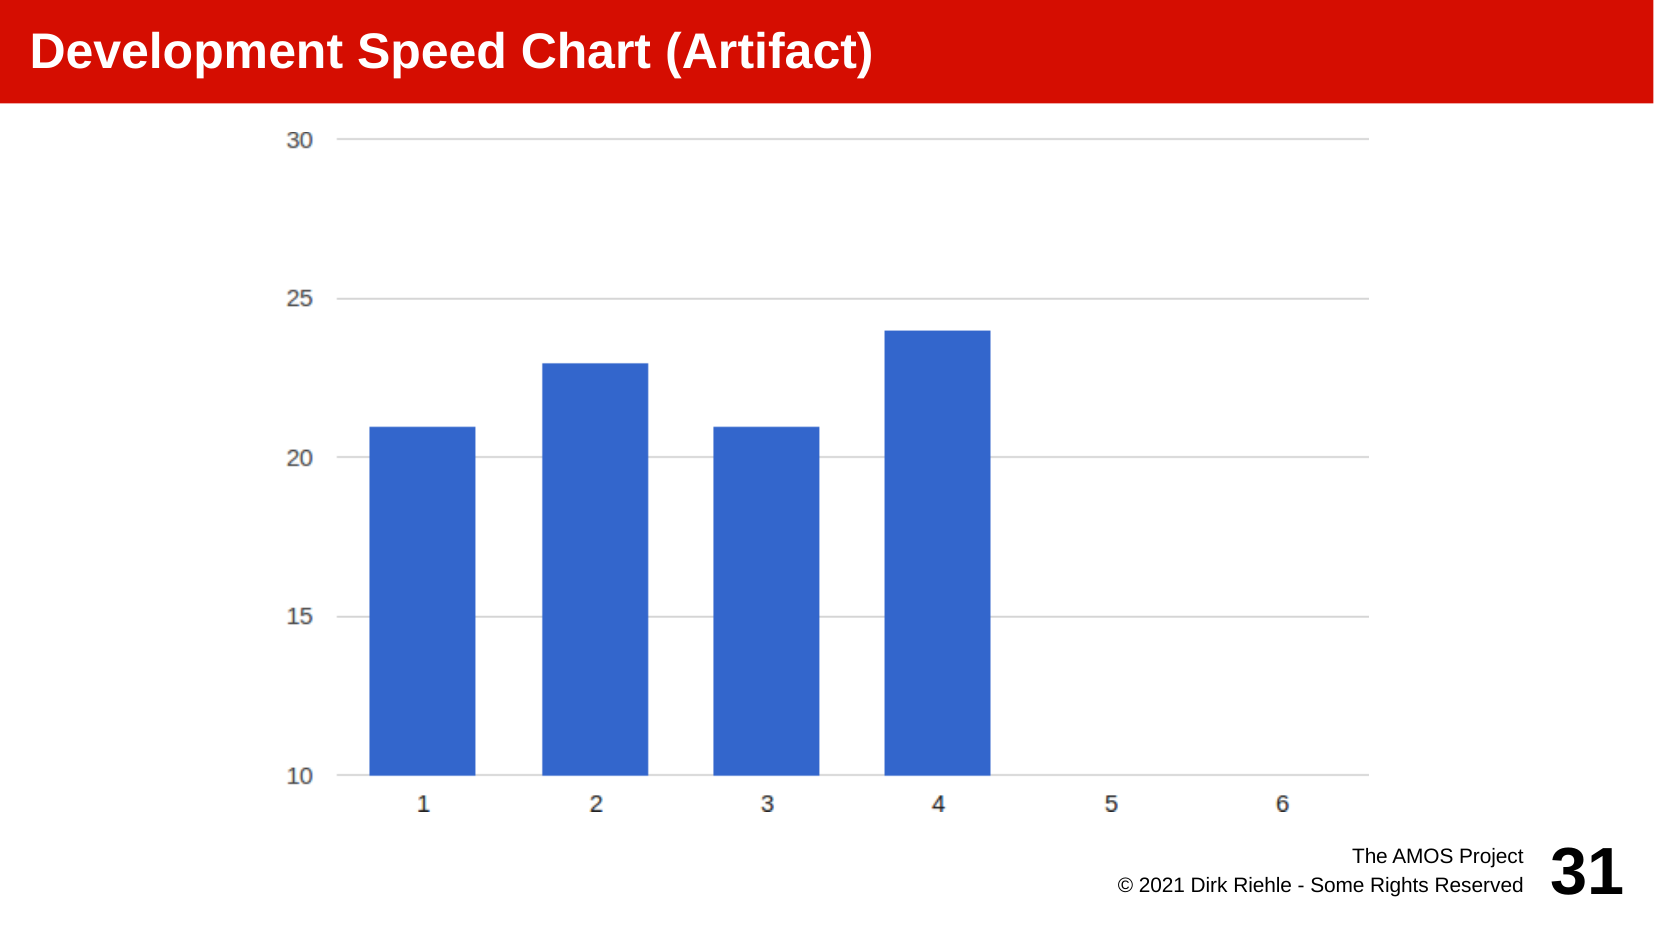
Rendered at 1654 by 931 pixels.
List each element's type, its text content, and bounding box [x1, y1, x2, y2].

picture [285, 132, 1369, 813]
title Development Speed Chart (Artifact) [0, 0, 1654, 104]
